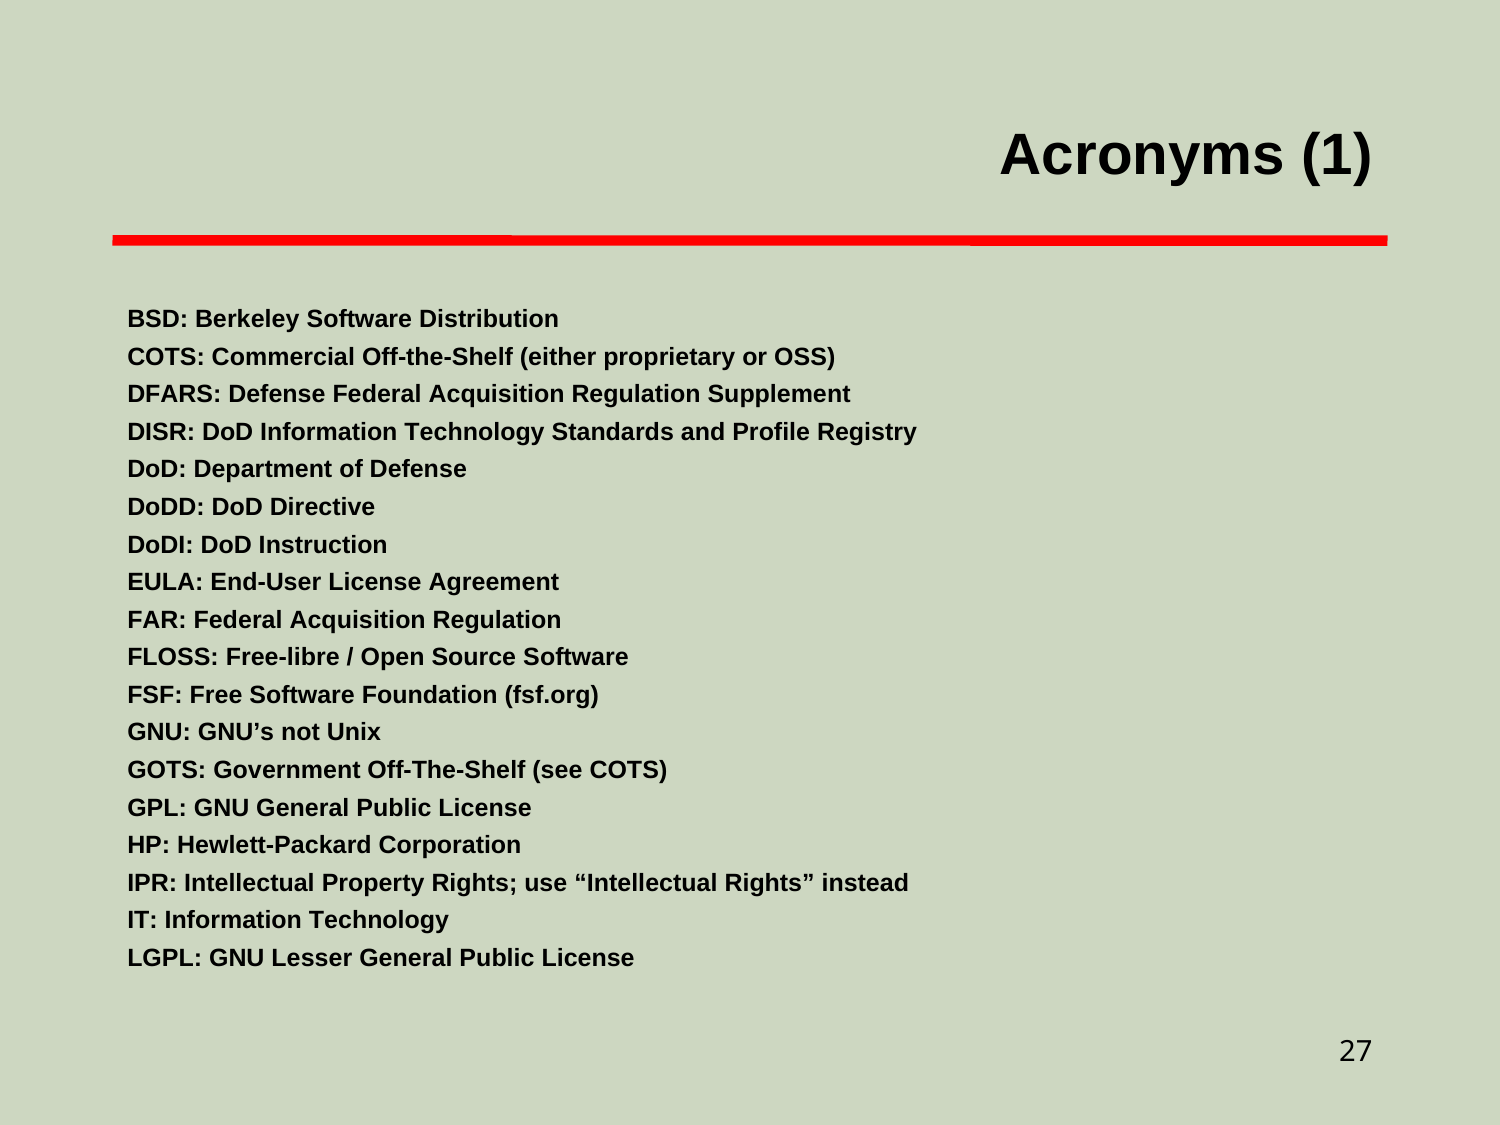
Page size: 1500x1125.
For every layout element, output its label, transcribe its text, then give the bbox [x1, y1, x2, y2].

list BSD: Berkeley Software Distribution COTS: Commercial Off-the-Shelf (either proprietary or OSS) DFARS: Defense Federal Acquisition Regulation Supplement DISR: DoD Information Technology Standards and Profile Registry DoD: Department of Defense DoDD: DoD Directive DoDI: DoD Instruction EULA: End-User License Agreement FAR: Federal Acquisition Regulation FLOSS: Free-libre / Open Source Software FSF: Free Software Foundation (fsf.org) GNU: GNU’s not Unix GOTS: Government Off-The-Shelf (see COTS) GPL: GNU General Public License HP: Hewlett-Packard Corporation IPR: Intellectual Property Rights; use “Intellectual Rights” instead IT: Information Technology LGPL: GNU Lesser General Public License [112, 299, 1388, 1000]
title Acronyms (1)‏ [337, 85, 1388, 224]
